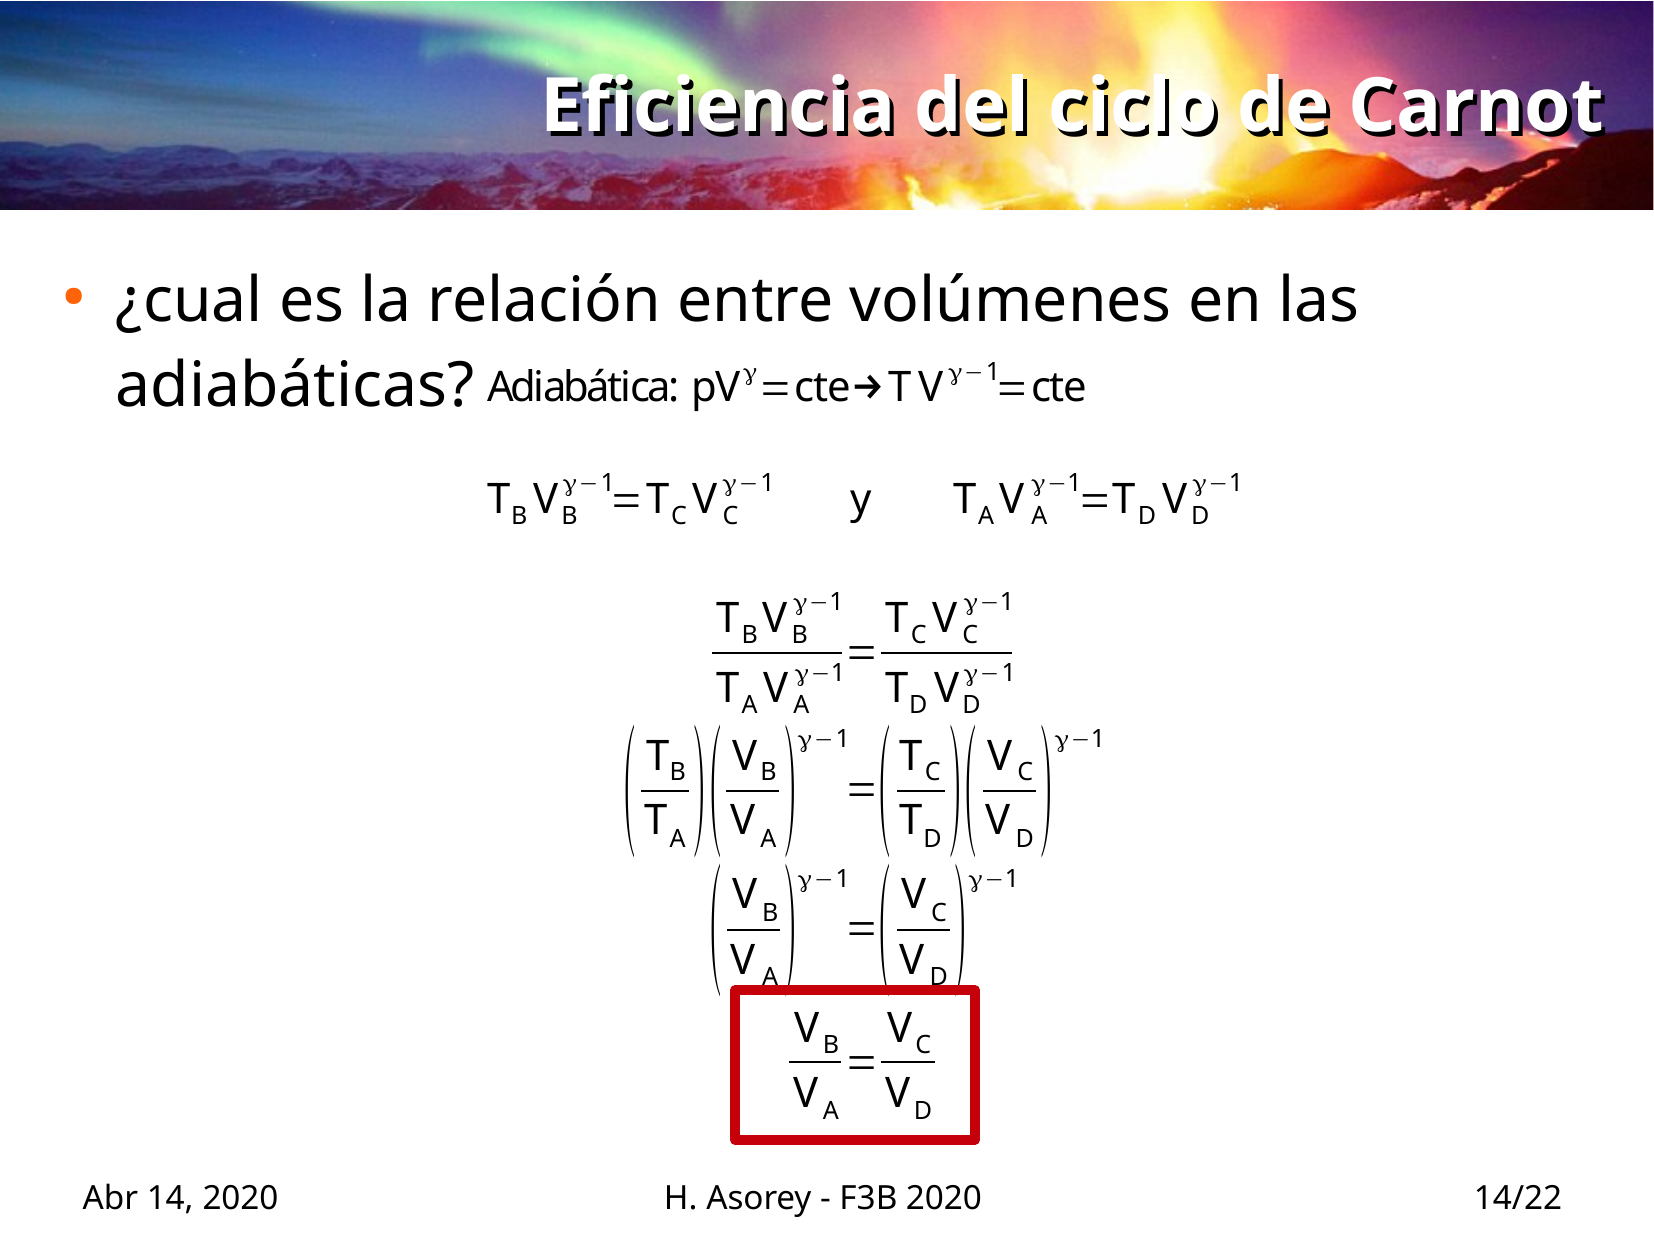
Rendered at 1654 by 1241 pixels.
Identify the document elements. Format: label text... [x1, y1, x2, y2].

picture [0, 1, 1654, 210]
list ¿cual es la relación entre volúmenes en las adiabáticas? [45, 255, 1606, 1156]
chart [480, 355, 1245, 1126]
title Eficiencia del ciclo de Carnot [45, 15, 1606, 191]
chart [740, 995, 970, 1126]
